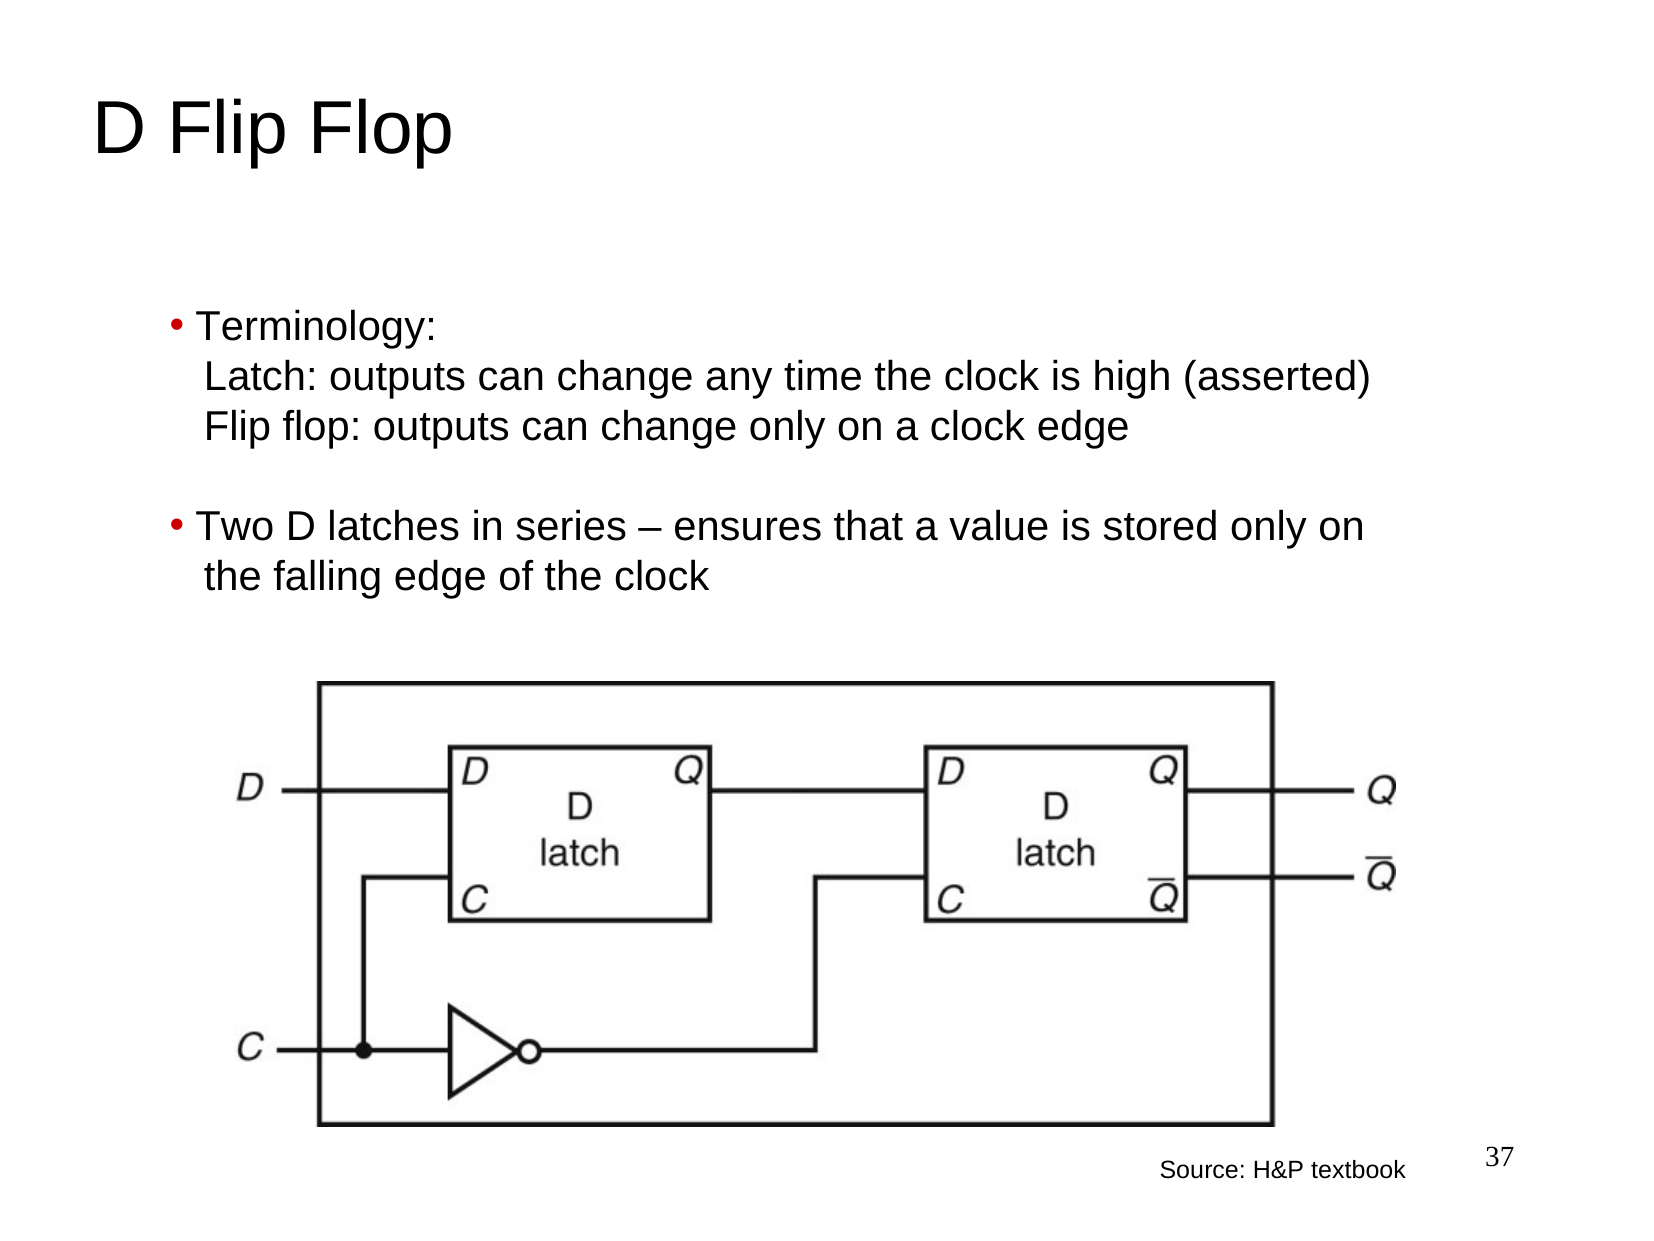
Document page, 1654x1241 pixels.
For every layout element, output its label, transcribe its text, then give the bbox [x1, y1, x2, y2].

text_box Source: H&P textbook [1144, 1146, 1422, 1192]
text_box <number> [1185, 1129, 1530, 1213]
text_box Terminology: Latch: outputs can change any time the clock is high (asserted) Flip flop: outputs can change only on a clock edge Two D latches in series – ensures that a value is stored only on the falling edge of the clock [154, 291, 1399, 607]
picture [234, 681, 1396, 1127]
text_box D Flip Flop [77, 71, 471, 177]
